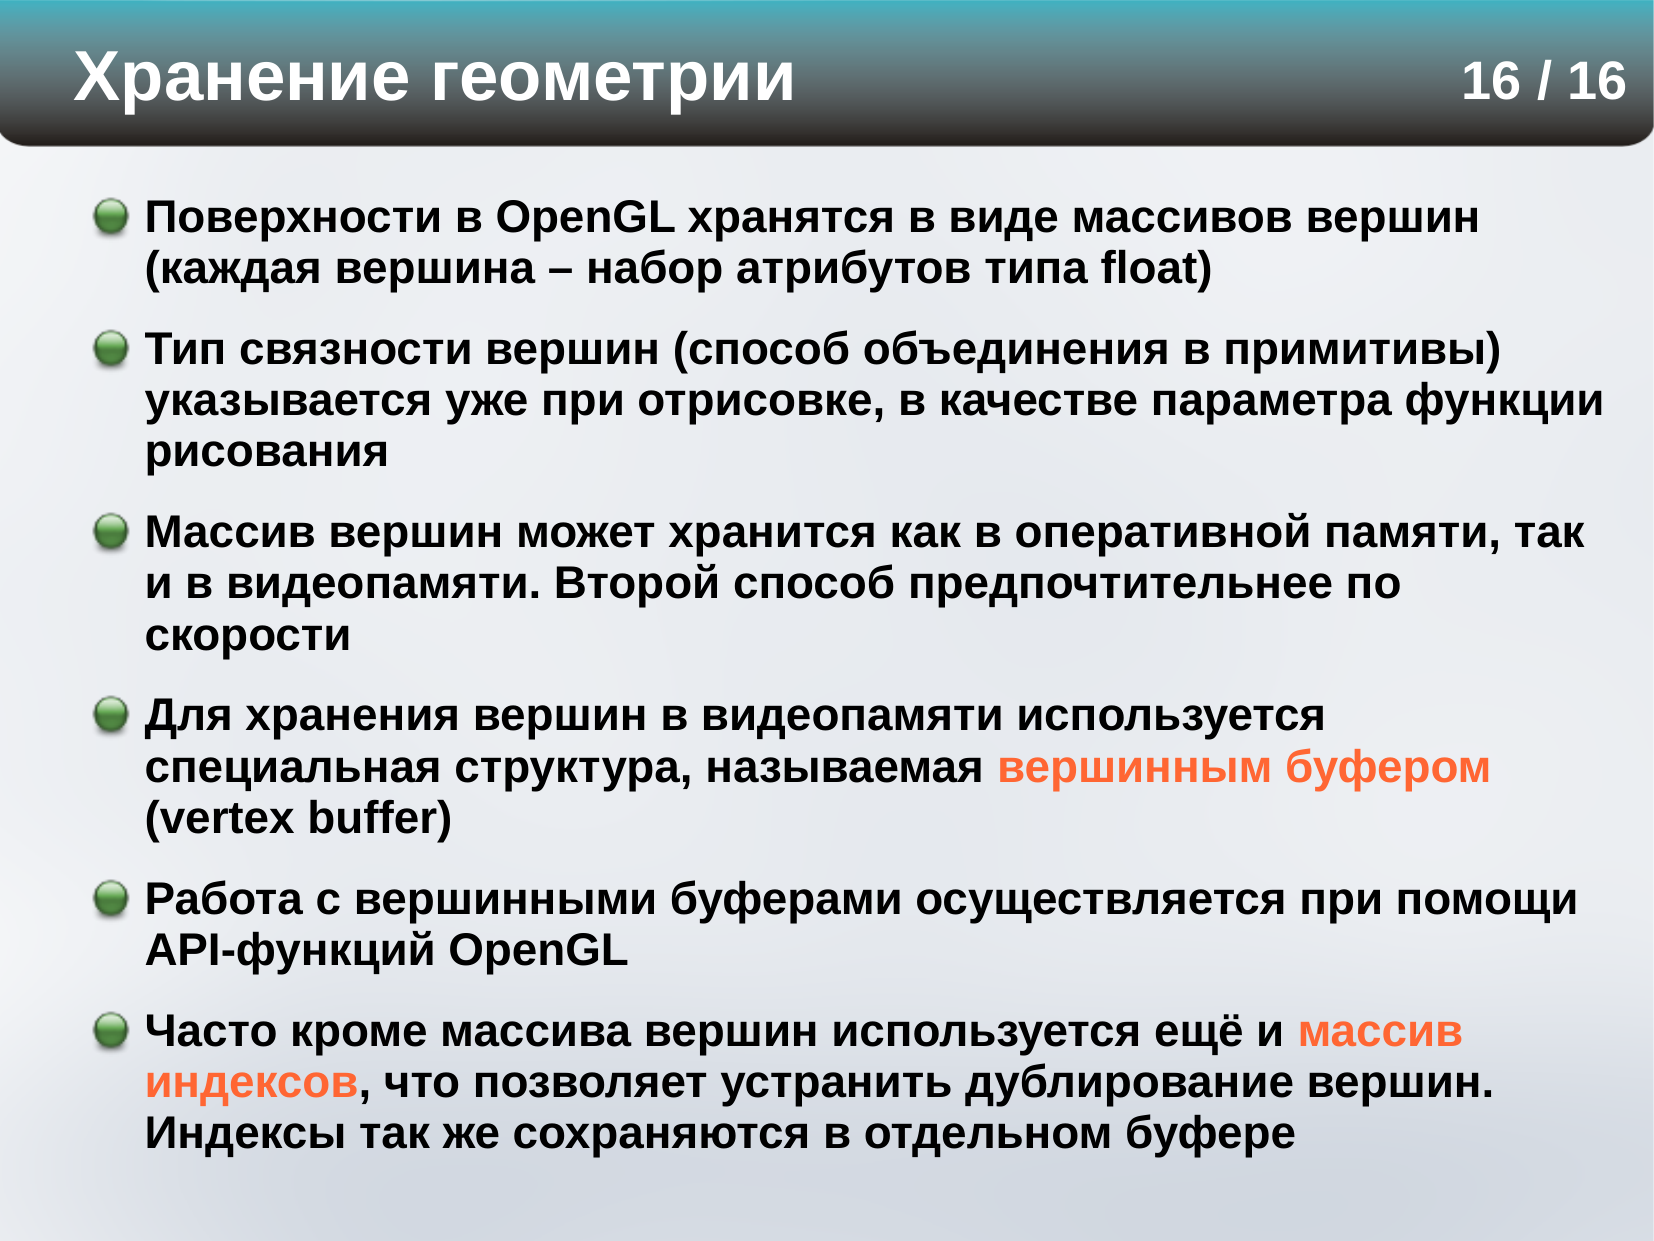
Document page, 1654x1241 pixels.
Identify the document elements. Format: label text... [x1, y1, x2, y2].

picture [0, 0, 1654, 1241]
text_box Поверхности в OpenGL хранятся в виде массивов вершин (каждая вершина – набор атрибутов типа float) Тип связности вершин (способ объединения в примитивы) указывается уже при отрисовке, в качестве параметра функции рисования Массив вершин может хранится как в оперативной памяти, так и в видеопамяти. Второй способ предпочтительнее по скорости Для хранения вершин в видеопамяти используется специальная структура, называемая вершинным буфером (vertex buffer) Работа с вершинными буферами осуществляется при помощи API-функций OpenGL Часто кроме массива вершин используется ещё и массив индексов, что позволяет устранить дублирование вершин. Индексы так же сохраняются в отдельном буфере [70, 183, 1625, 1166]
text_box Хранение геометрии [59, 29, 1418, 124]
text_box <number> / 16 [1446, 42, 1654, 179]
